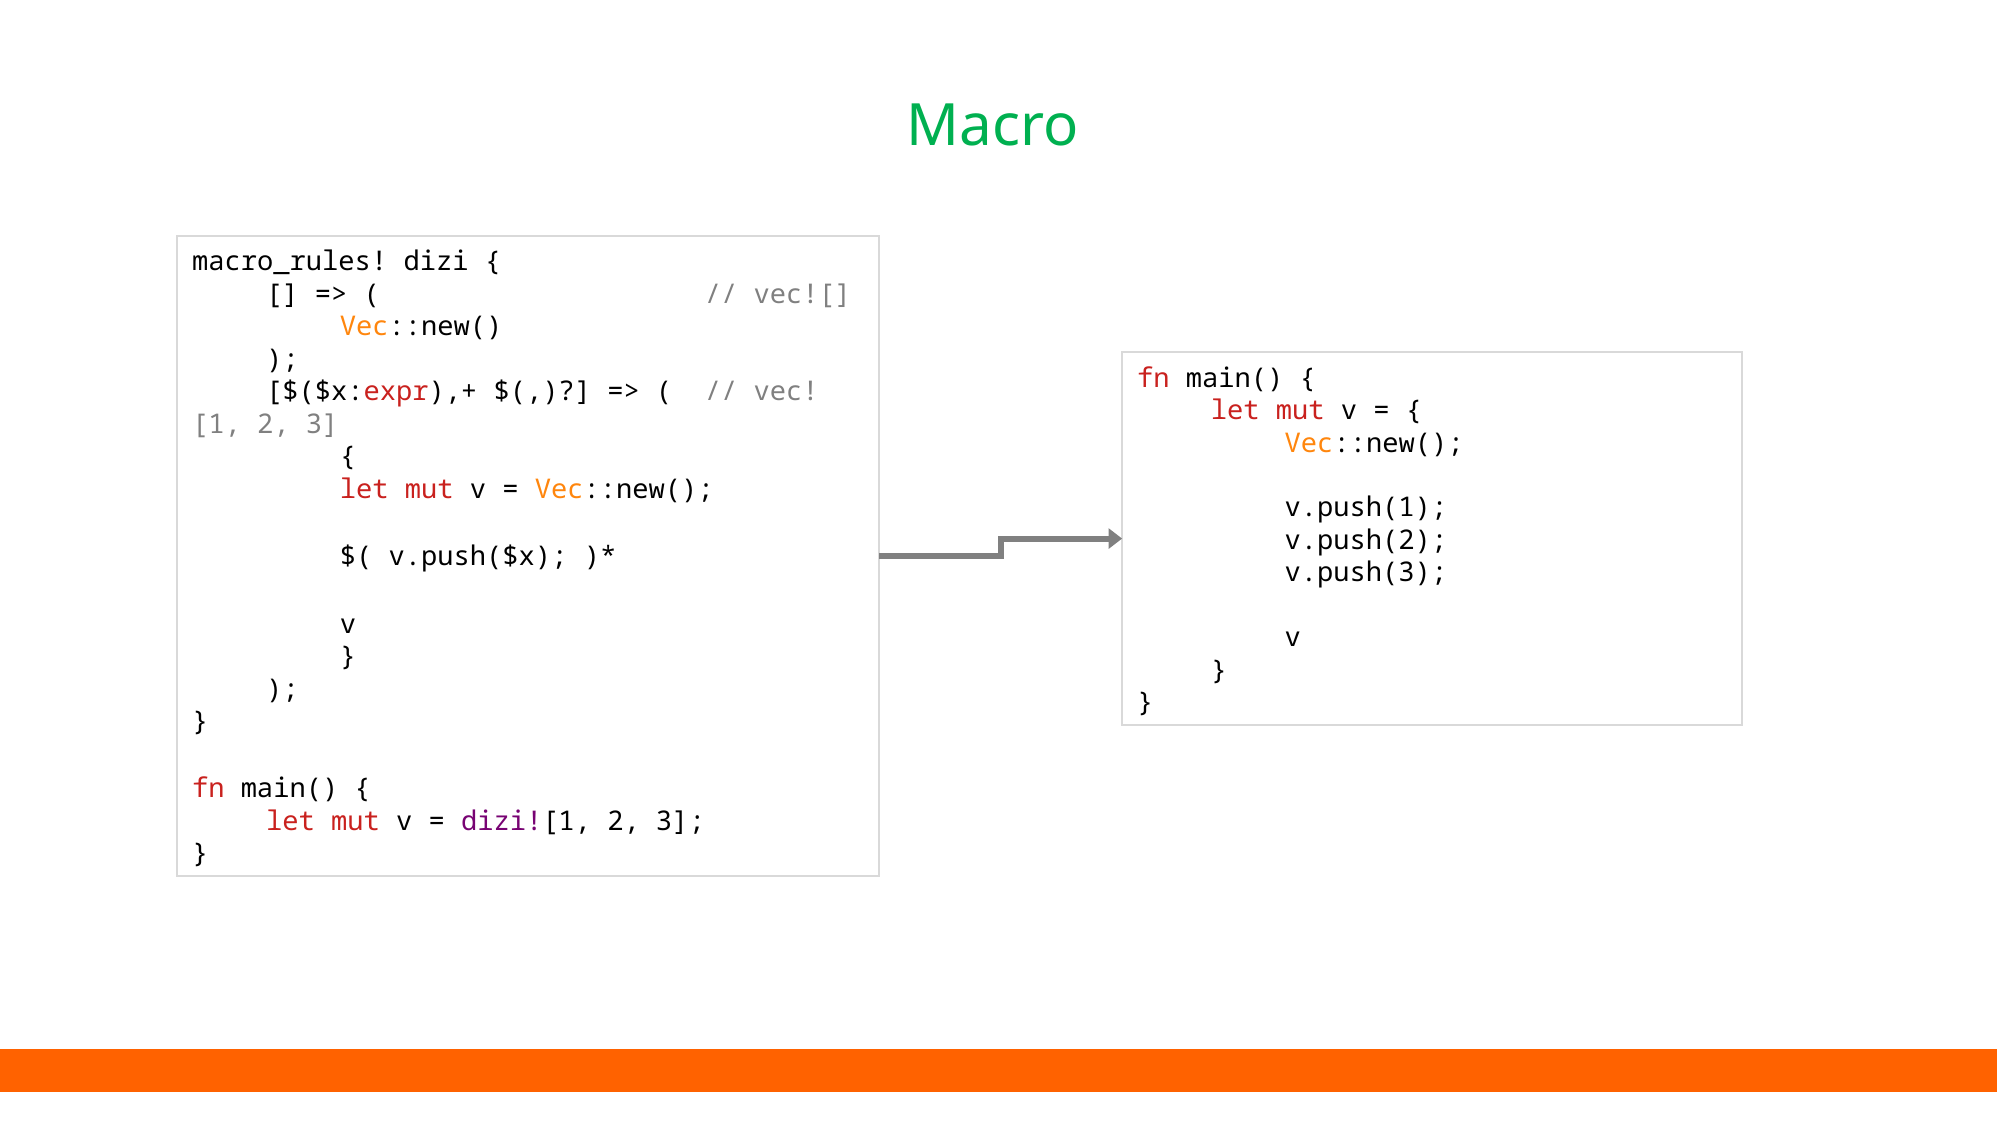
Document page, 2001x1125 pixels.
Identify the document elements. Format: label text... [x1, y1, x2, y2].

text_box fn main() { let mut v = { Vec::new(); v.push(1); v.push(2); v.push(3); v } } [1122, 352, 1743, 725]
list Macro [413, 87, 1573, 178]
text_box macro_rules! dizi { [] => ( // vec![] Vec::new() ); [$($x:expr),+ $(,)?] => ( // vec![1, 2, 3] { let mut v = Vec::new(); $( v.push($x); )* v } ); } fn main() { let mut v = dizi![1, 2, 3]; } [177, 236, 880, 844]
text_box [0, 1049, 1997, 1092]
